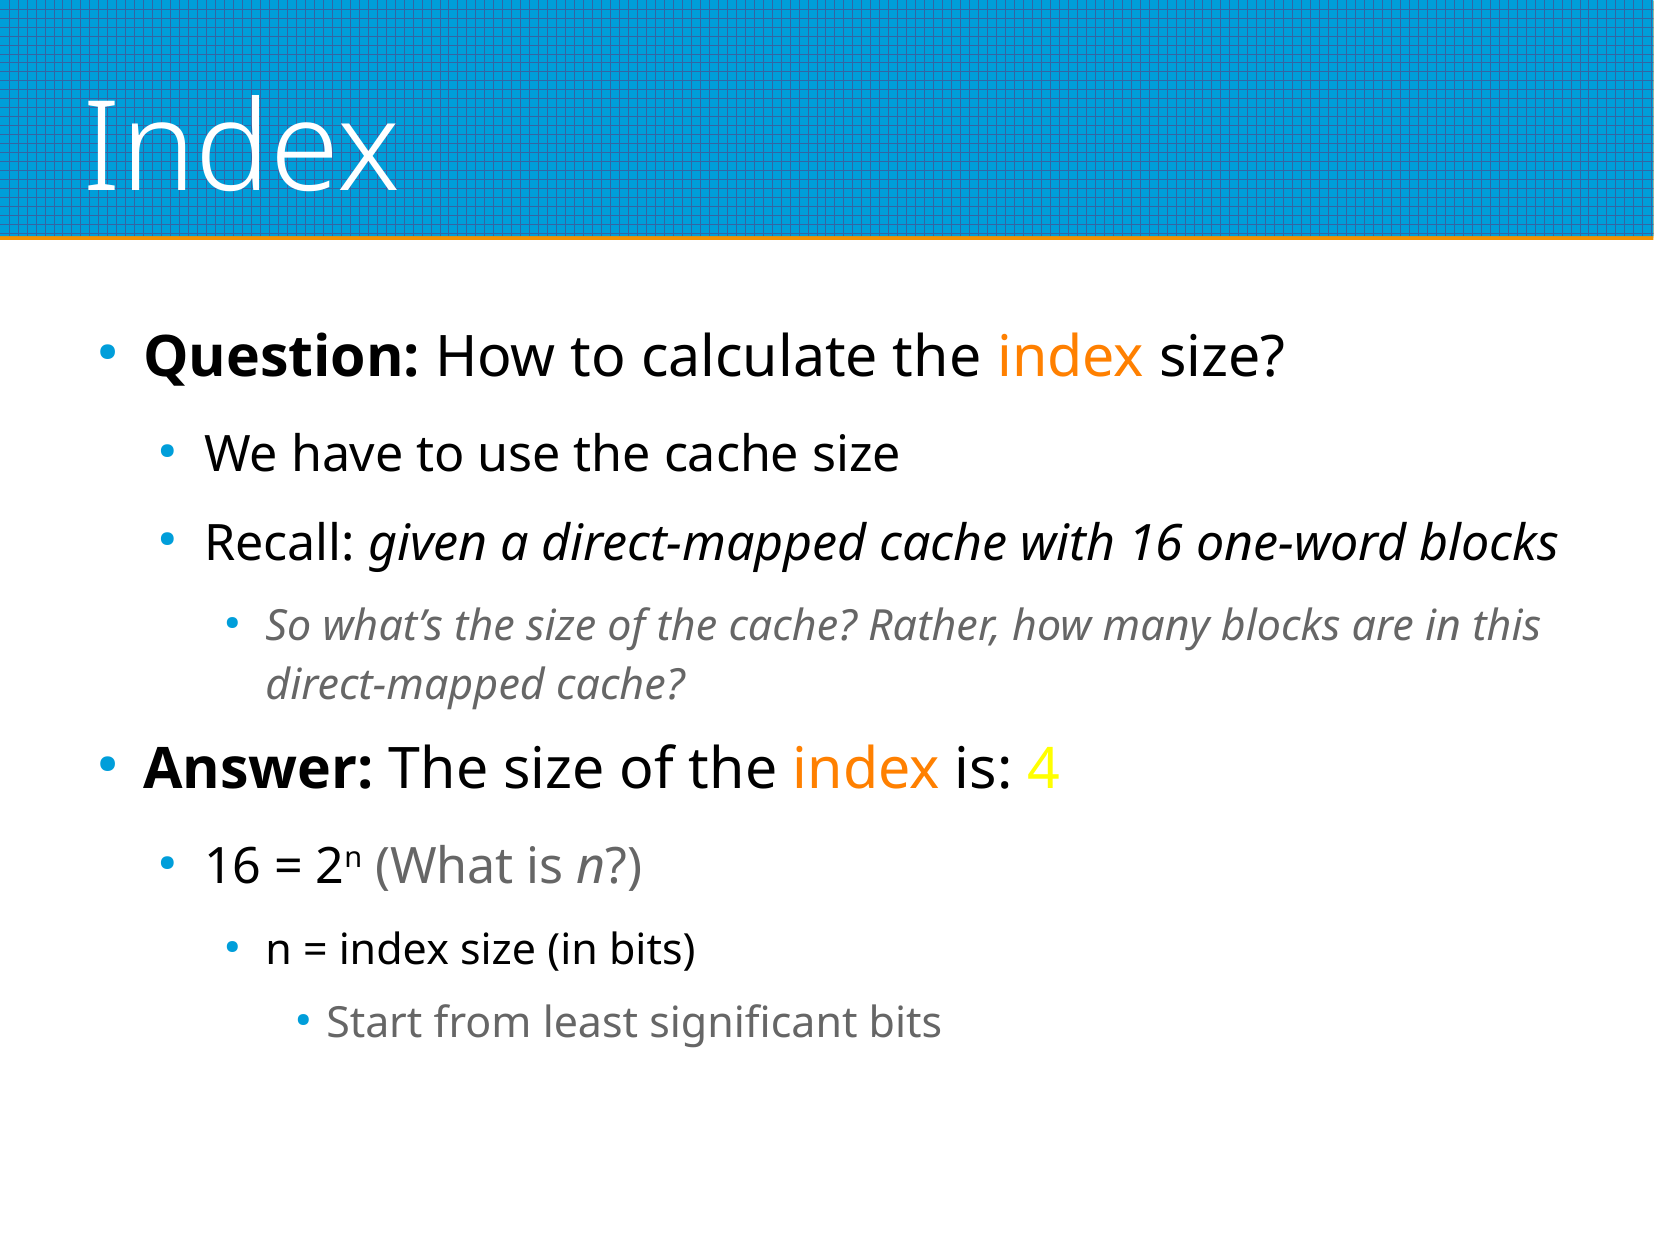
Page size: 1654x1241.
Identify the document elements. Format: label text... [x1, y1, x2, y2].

list Question: How to calculate the index size? We have to use the cache size Recall: given a direct-mapped cache with 16 one-word blocks So what’s the size of the cache? Rather, how many blocks are in this direct-mapped cache? Answer: The size of the index is: 4 16 = 2n (What is n?) n = index size (in bits) Start from least significant bits [82, 314, 1563, 1093]
title Index [82, 19, 1571, 227]
